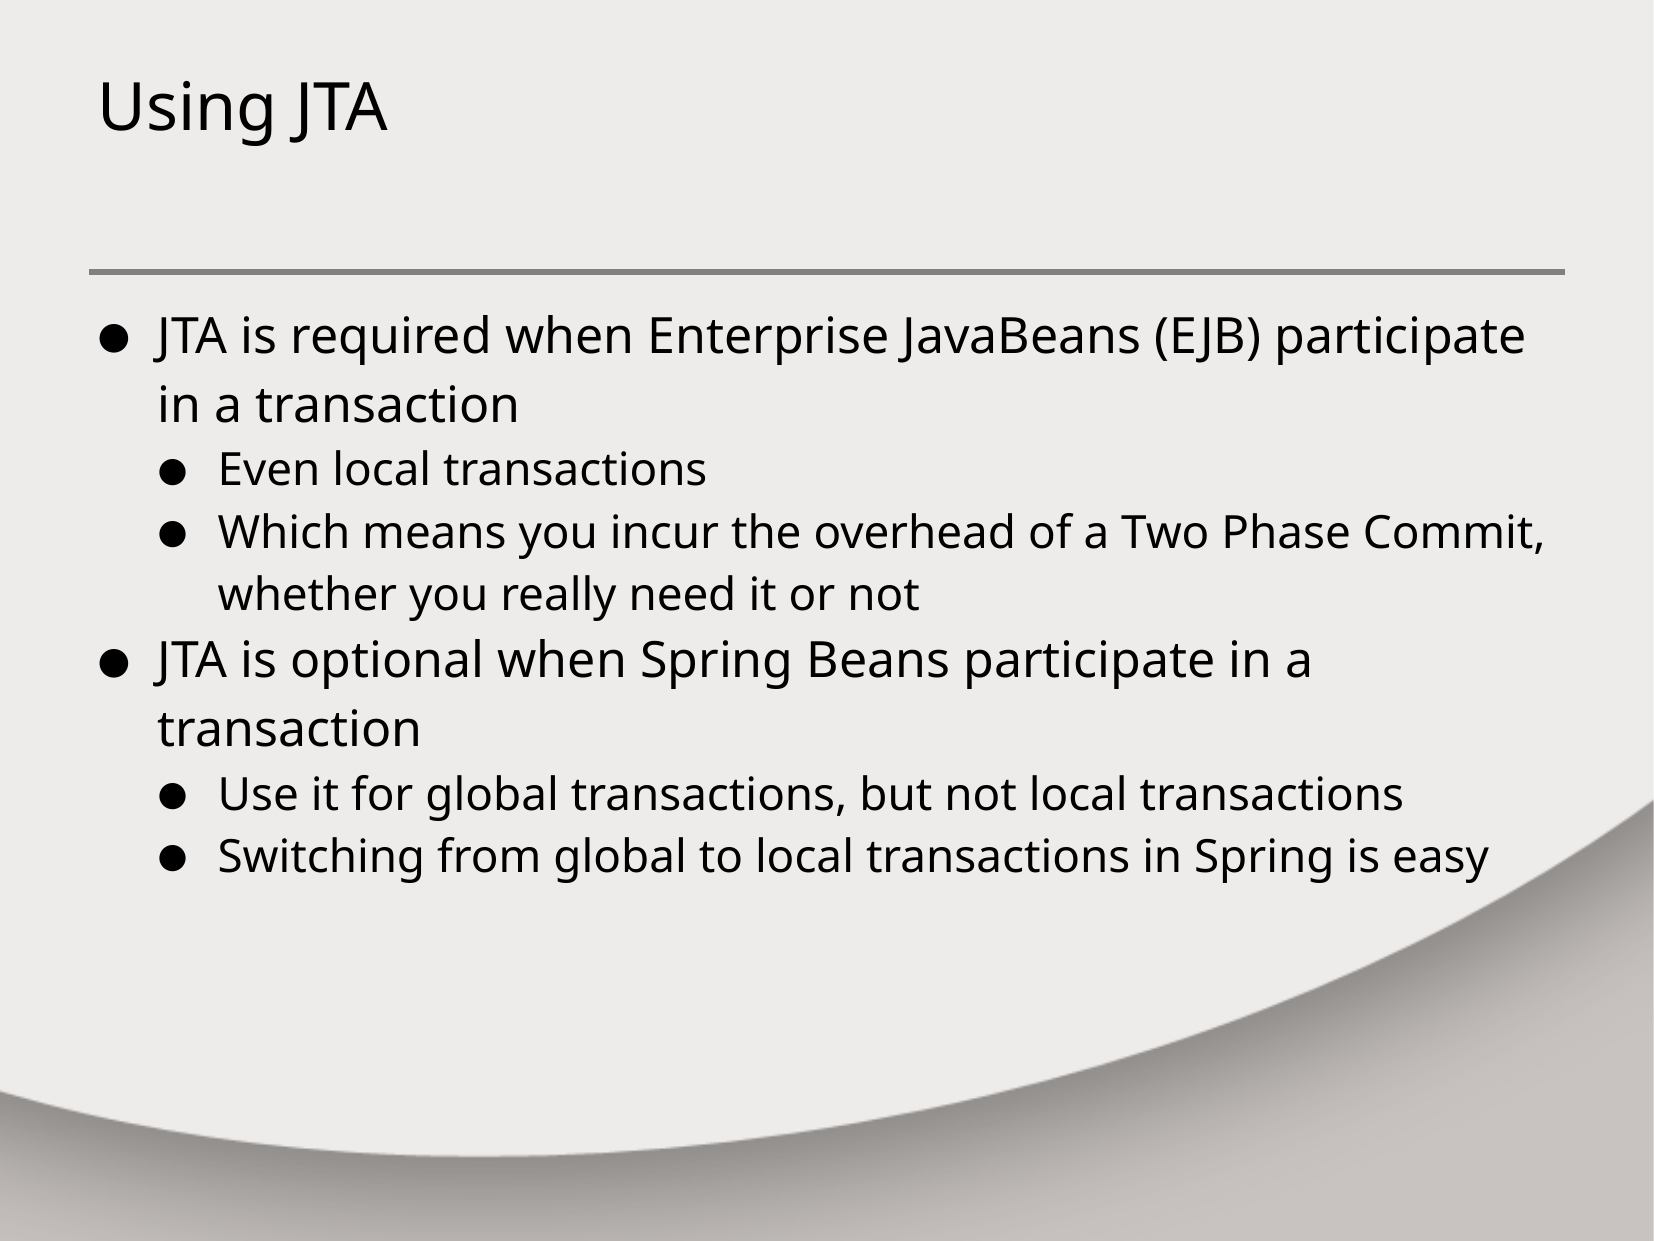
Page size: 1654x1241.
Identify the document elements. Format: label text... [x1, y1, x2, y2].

list JTA is required when Enterprise JavaBeans (EJB) participate in a transaction Even local transactions Which means you incur the overhead of a Two Phase Commit, whether you really need it or not JTA is optional when Spring Beans participate in a transaction Use it for global transactions, but not local transactions Switching from global to local transactions in Spring is easy [97, 300, 1561, 1163]
title Using JTA [97, 74, 1561, 225]
picture [0, 0, 1654, 1241]
